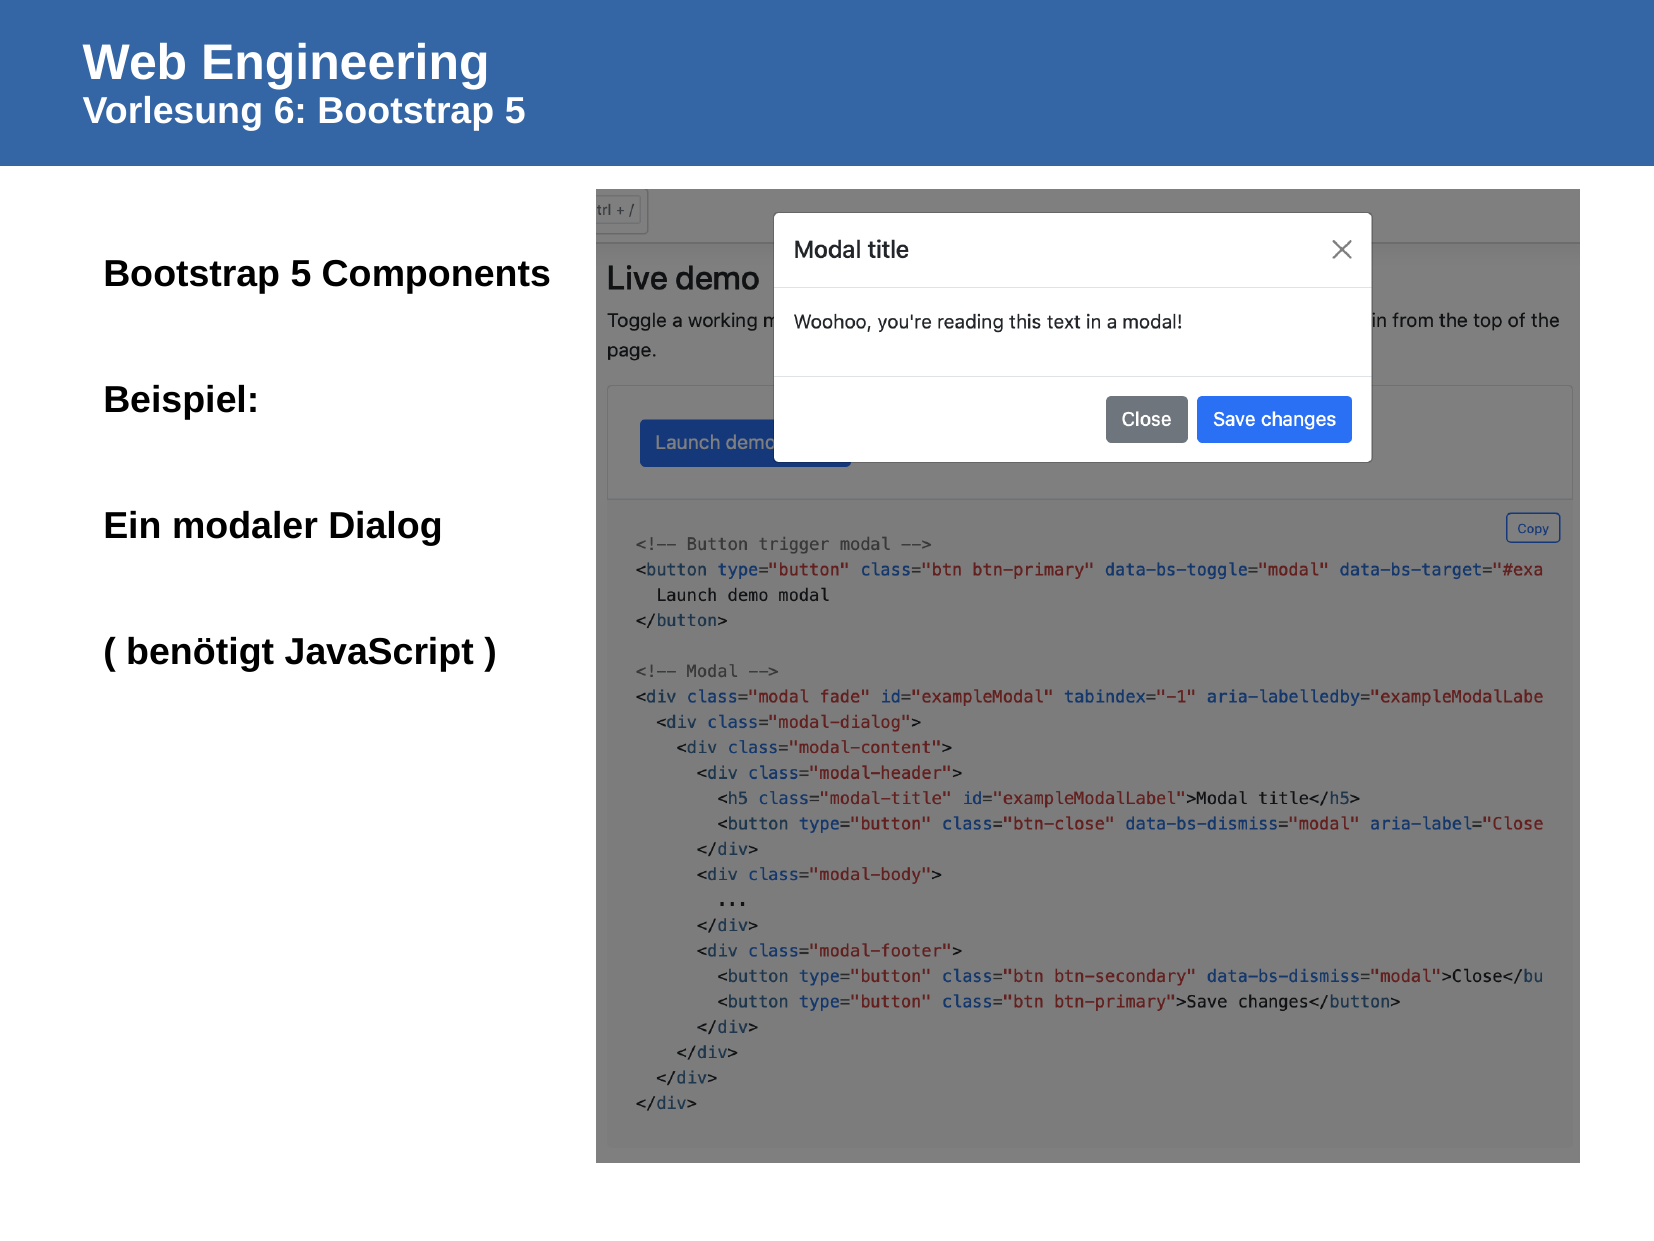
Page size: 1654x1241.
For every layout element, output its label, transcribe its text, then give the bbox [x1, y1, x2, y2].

picture [596, 189, 1580, 1163]
title Web Engineering Vorlesung 6: Bootstrap 5 [82, 0, 1571, 166]
text_box Bootstrap 5 Components Beispiel: Ein modaler Dialog ( benötigt JavaScript ) [88, 224, 1595, 1241]
